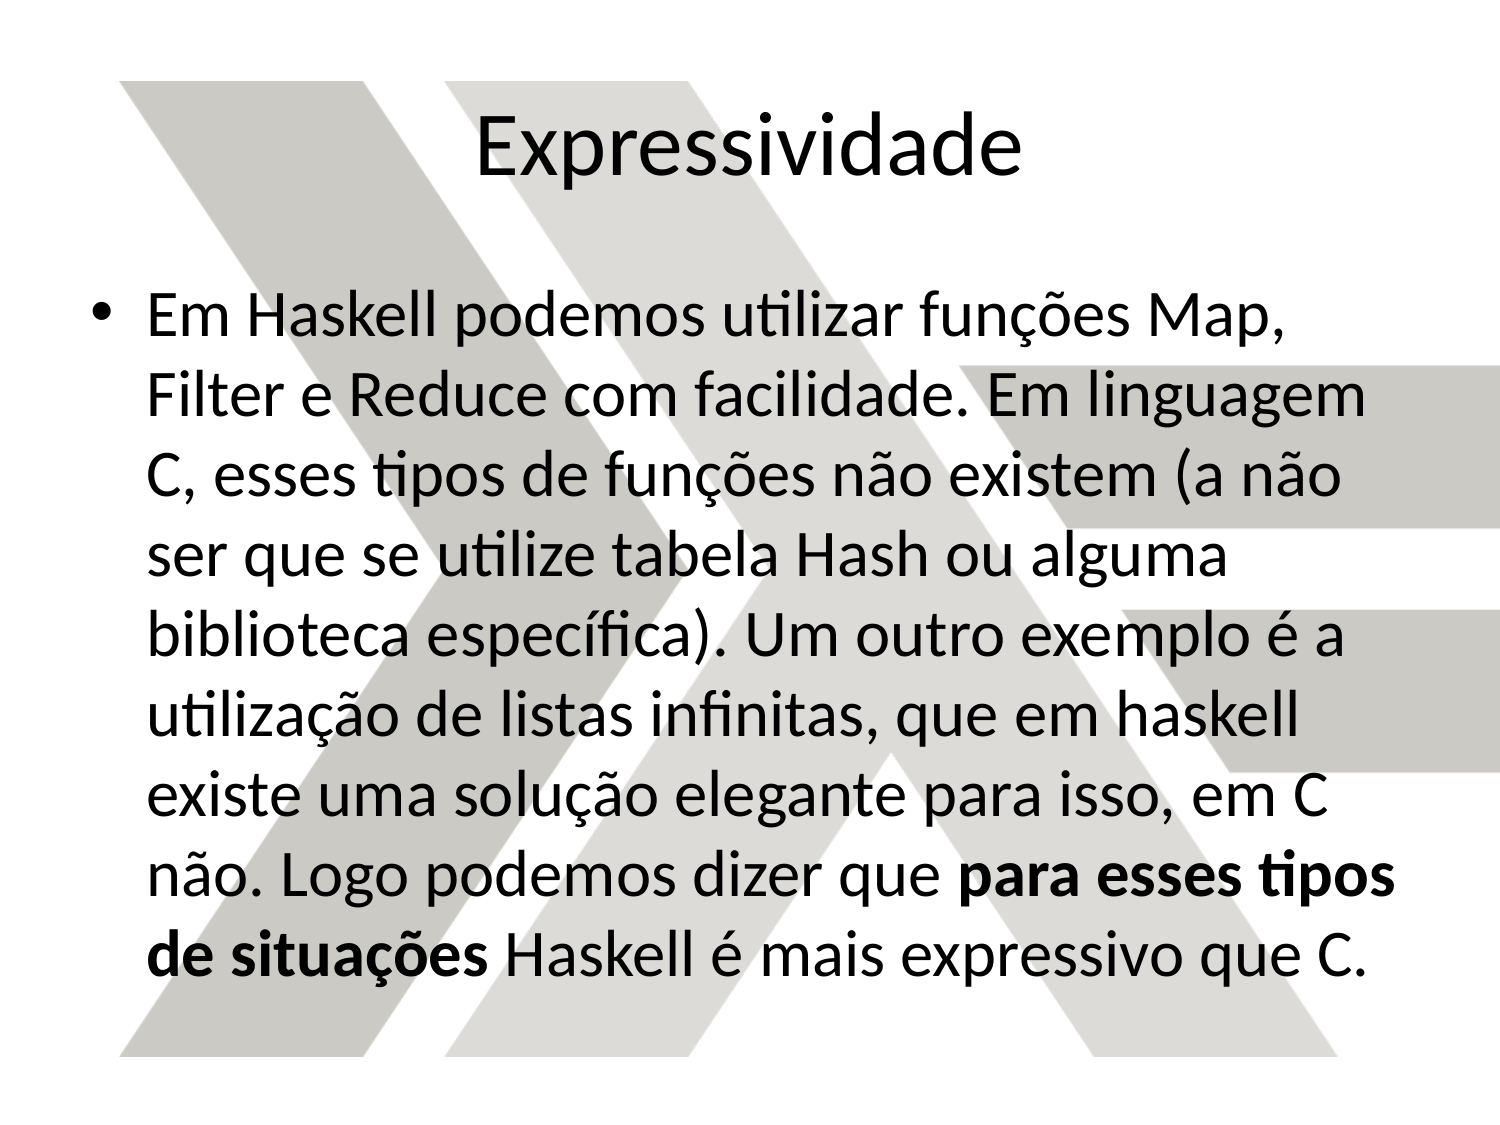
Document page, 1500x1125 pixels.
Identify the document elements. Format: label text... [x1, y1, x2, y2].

list Em Haskell podemos utilizar funções Map, Filter e Reduce com facilidade. Em linguagem C, esses tipos de funções não existem (a não ser que se utilize tabela Hash ou alguma biblioteca específica). Um outro exemplo é a utilização de listas infinitas, que em haskell existe uma solução elegante para isso, em C não. Logo podemos dizer que para esses tipos de situações Haskell é mais expressivo que C. [75, 262, 1425, 1005]
title Expressividade [75, 45, 1425, 233]
picture [119, 81, 1500, 1057]
